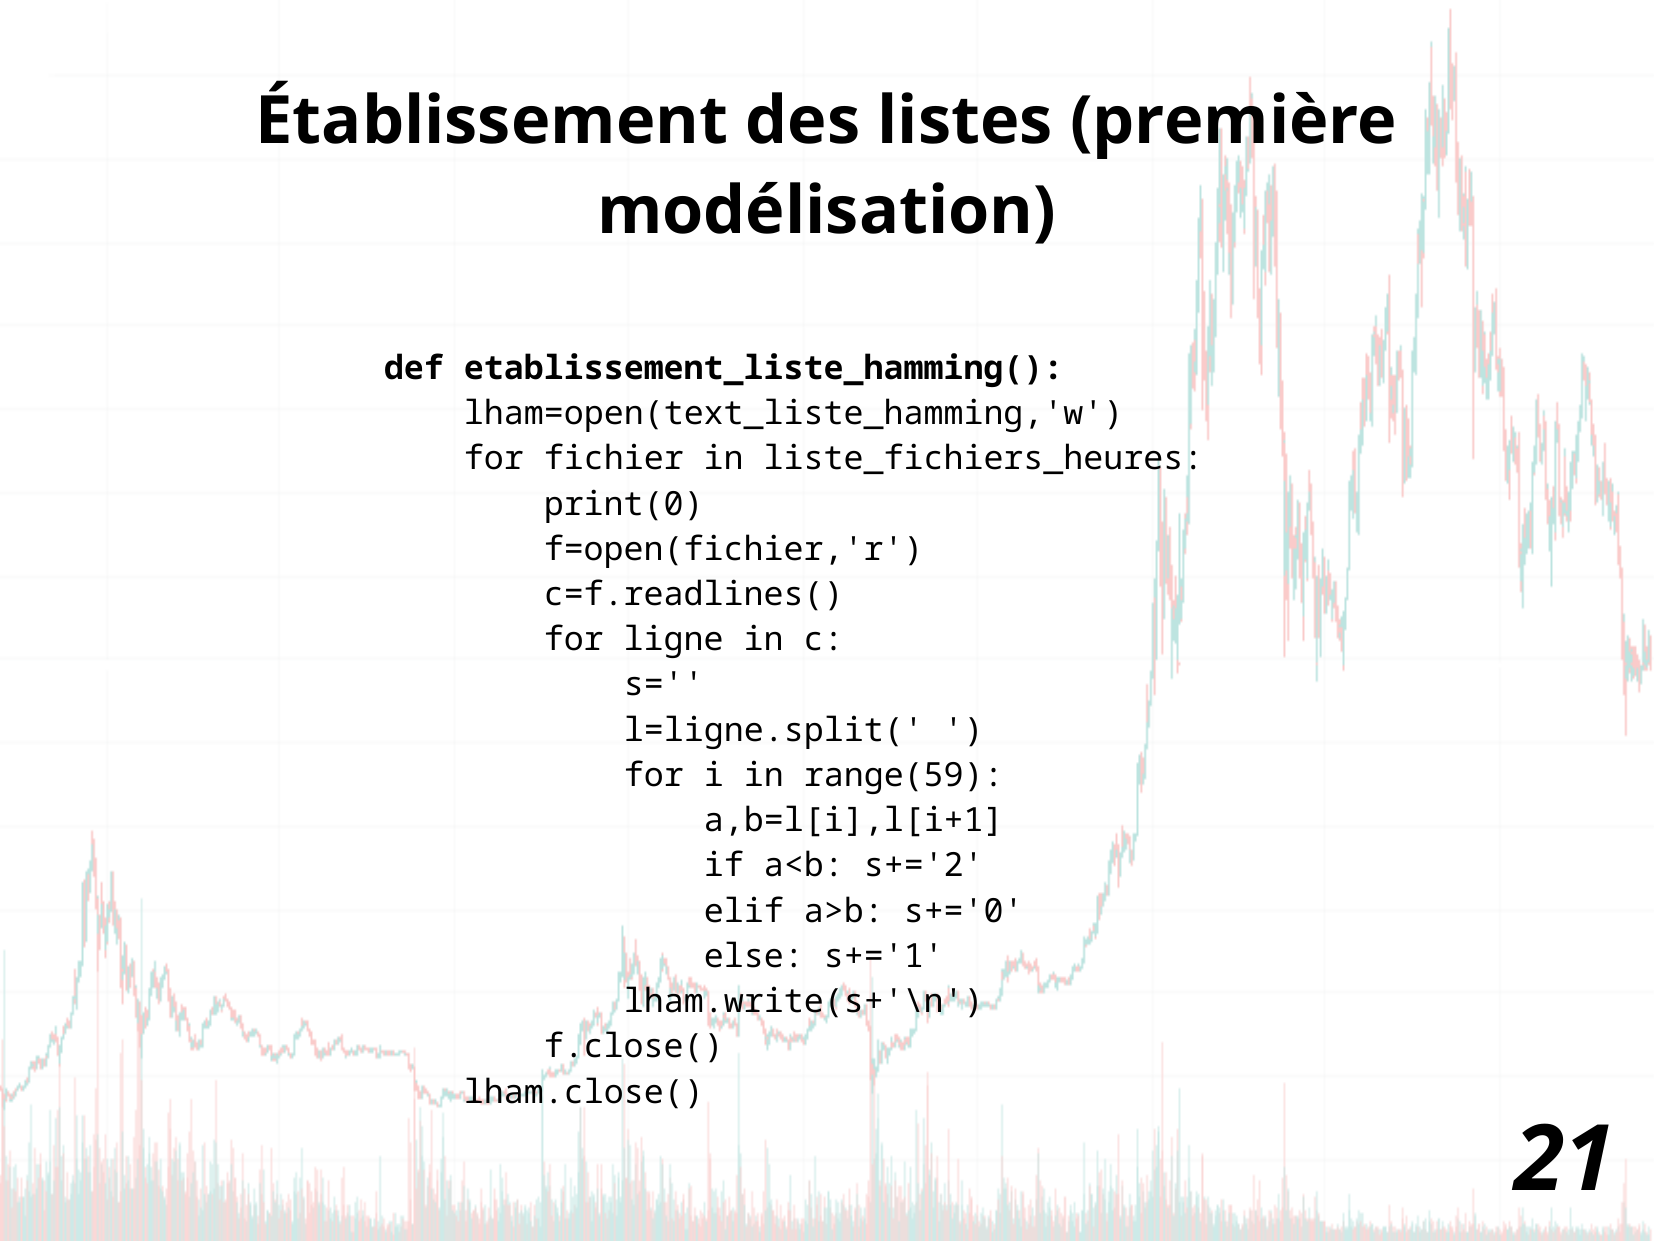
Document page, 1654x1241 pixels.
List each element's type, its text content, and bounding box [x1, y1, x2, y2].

text_box 21 [1476, 1085, 1654, 1241]
title Établissement des listes (première modélisation) [82, 59, 1571, 267]
text_box def etablissement_liste_hamming(): lham=open(text_liste_hamming,'w') for fichier in liste_fichiers_heures: print(0) f=open(fichier,'r') c=f.readlines() for ligne in c: s='' l=ligne.split(' ') for i in range(59): a,b=l[i],l[i+1] if a<b: s+='2' elif a>b: s+='0' else: s+='1' lham.write(s+'\n') f.close() lham.close() [383, 343, 1654, 1063]
picture [0, 0, 1654, 1241]
